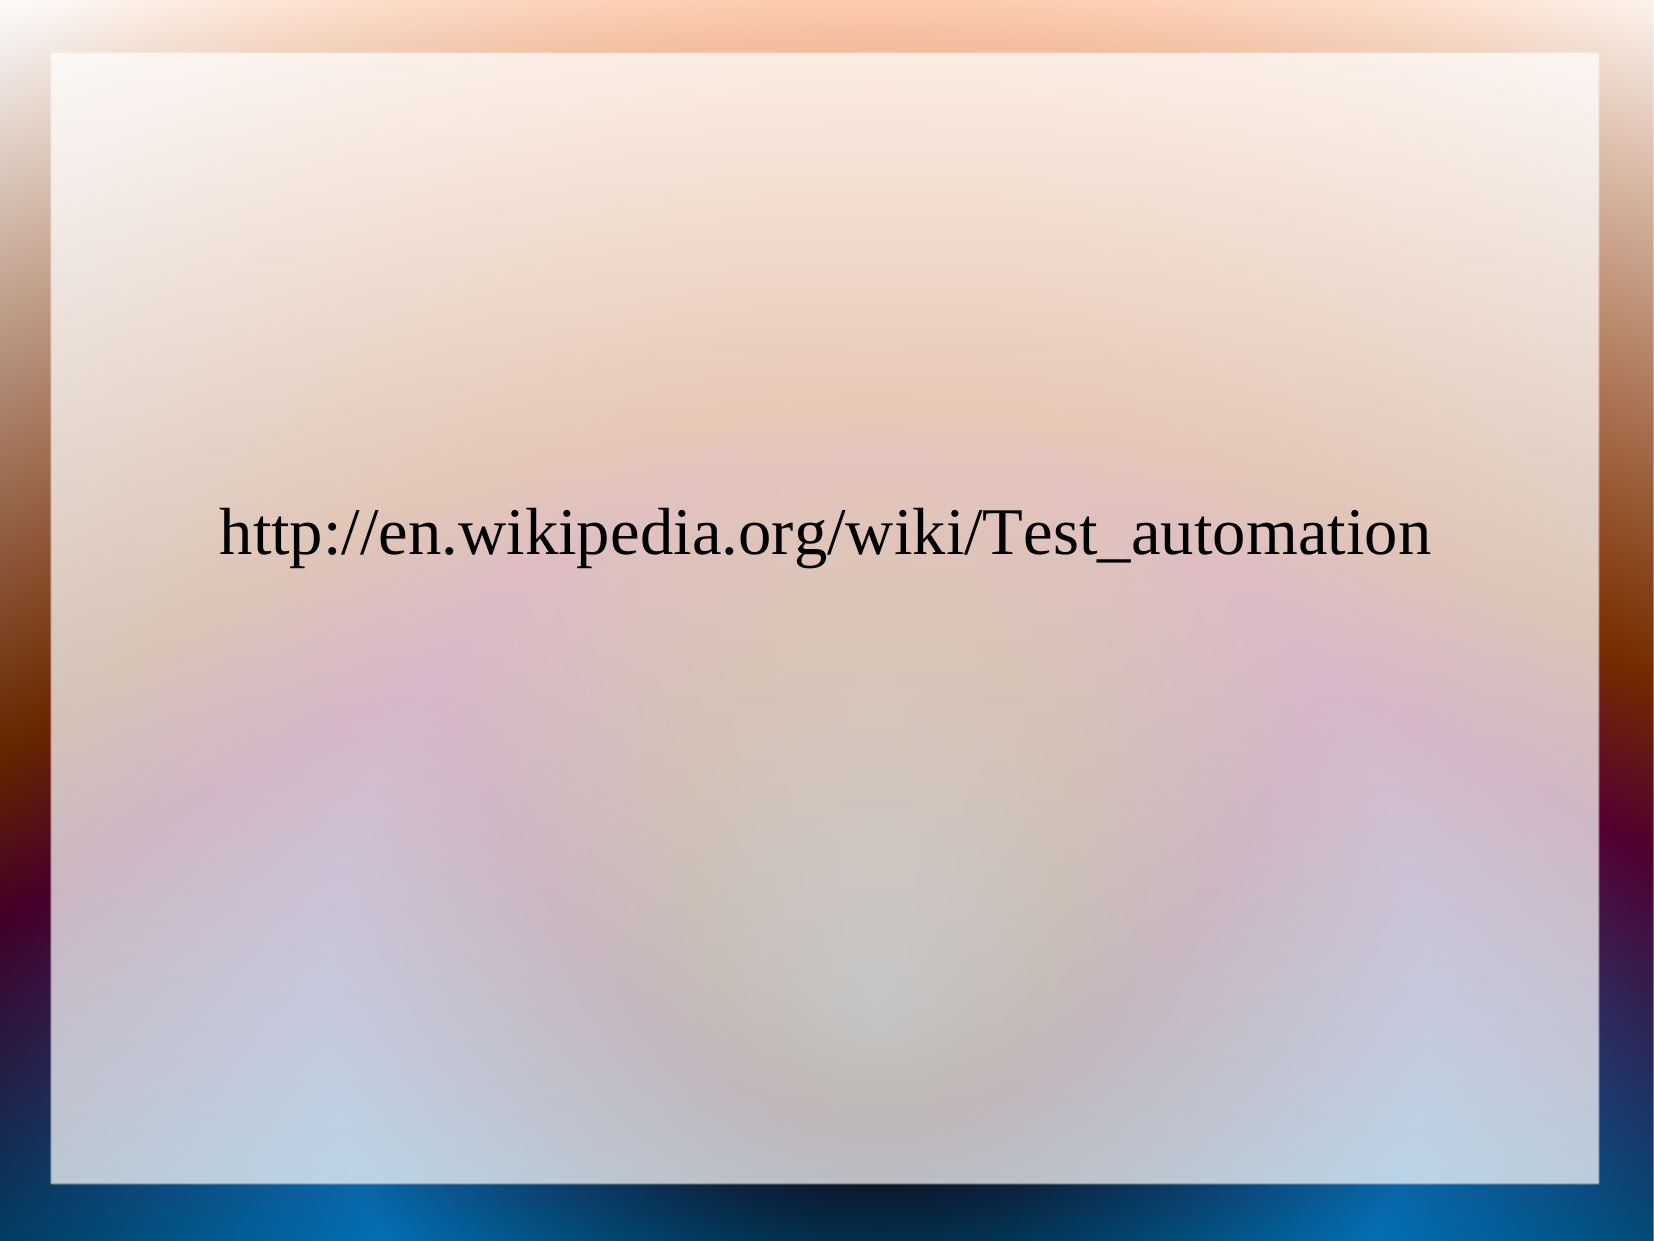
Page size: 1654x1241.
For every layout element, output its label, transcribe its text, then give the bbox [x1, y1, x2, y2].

subtitle http://en.wikipedia.org/wiki/Test_automation [82, 55, 1571, 1010]
picture [0, 0, 1654, 1241]
